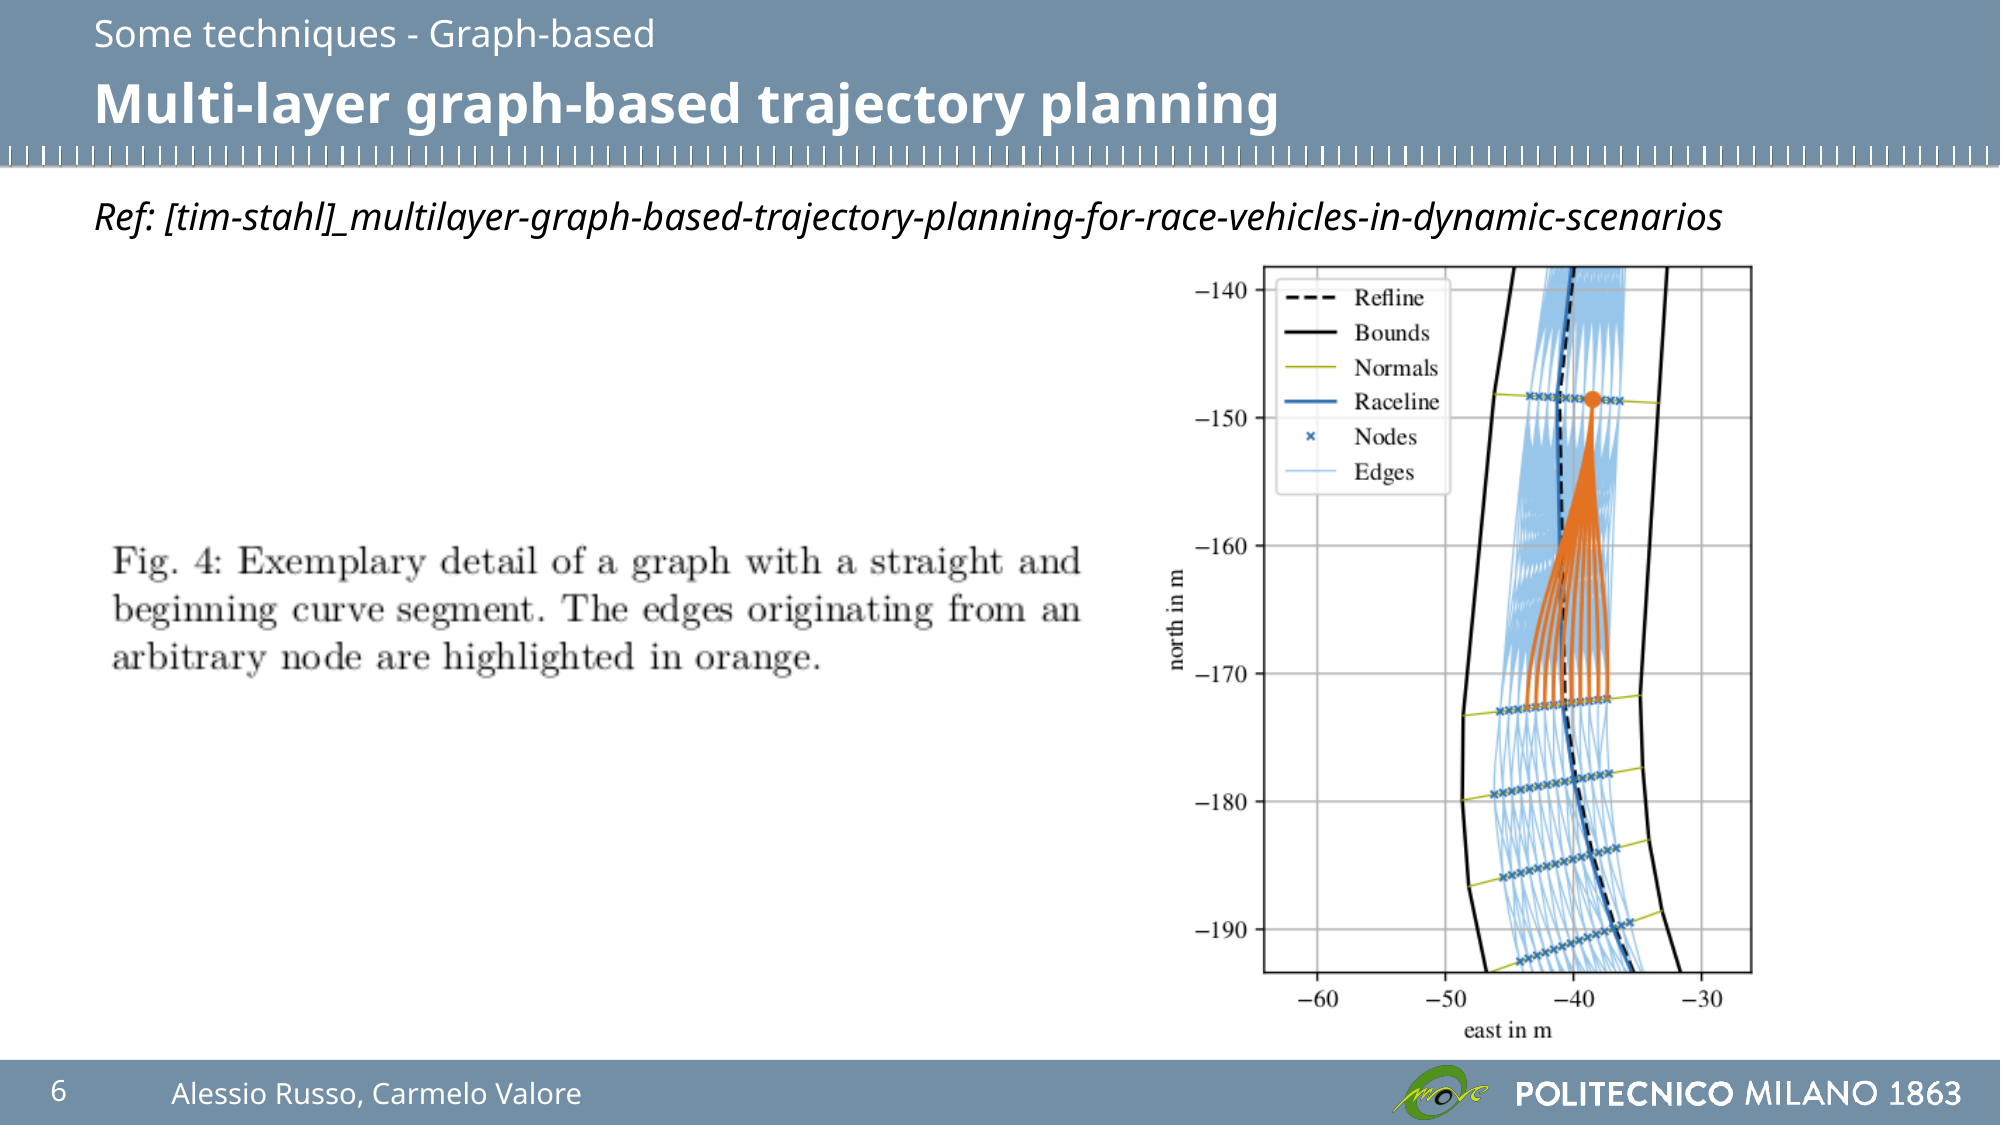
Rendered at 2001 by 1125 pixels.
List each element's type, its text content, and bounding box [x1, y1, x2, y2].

picture [1145, 248, 1774, 1052]
slide_number <numero> [7, 1062, 110, 1123]
list Some techniques - Graph-based [78, 8, 1922, 56]
picture [106, 519, 1124, 697]
picture [1392, 1065, 1489, 1120]
list Ref: [tim-stahl]_multilayer-graph-based-trajectory-planning-for-race-vehicles-in-dynamic-scenarios [78, 185, 1922, 1042]
footer Alessio Russo, Carmelo Valore [156, 1062, 1007, 1123]
picture [1510, 1068, 1967, 1117]
title Multi-layer graph-based trajectory planning [78, 63, 1922, 141]
